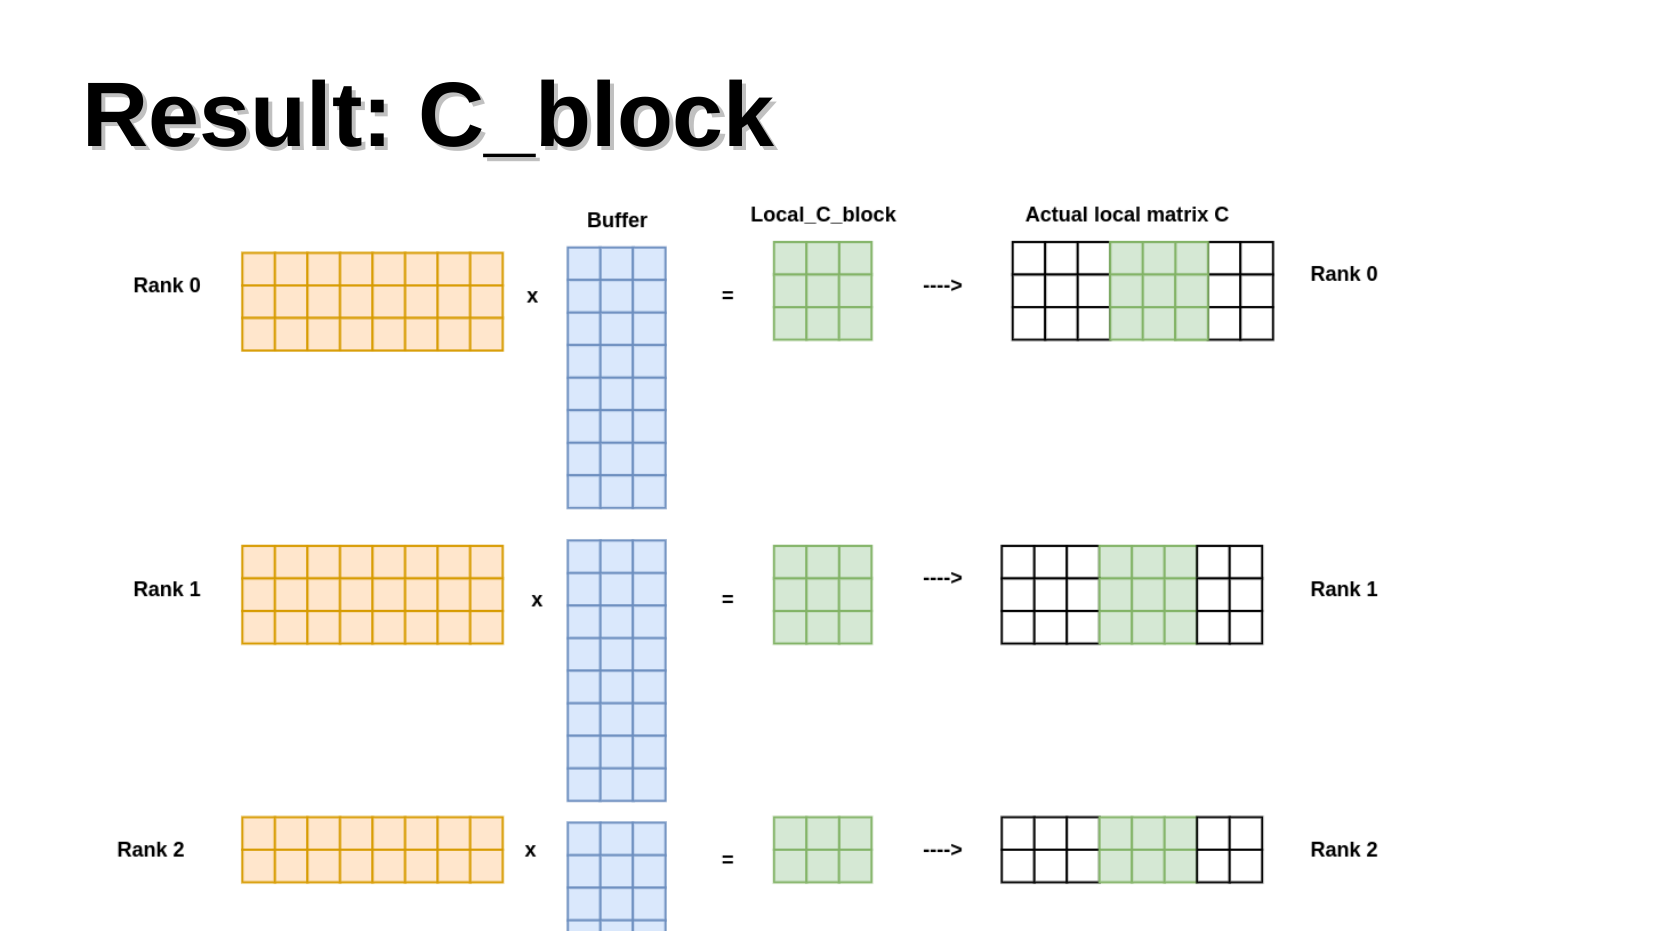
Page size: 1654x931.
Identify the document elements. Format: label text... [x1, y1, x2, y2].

picture [104, 169, 1399, 931]
title Result: C_block [82, 37, 1571, 193]
